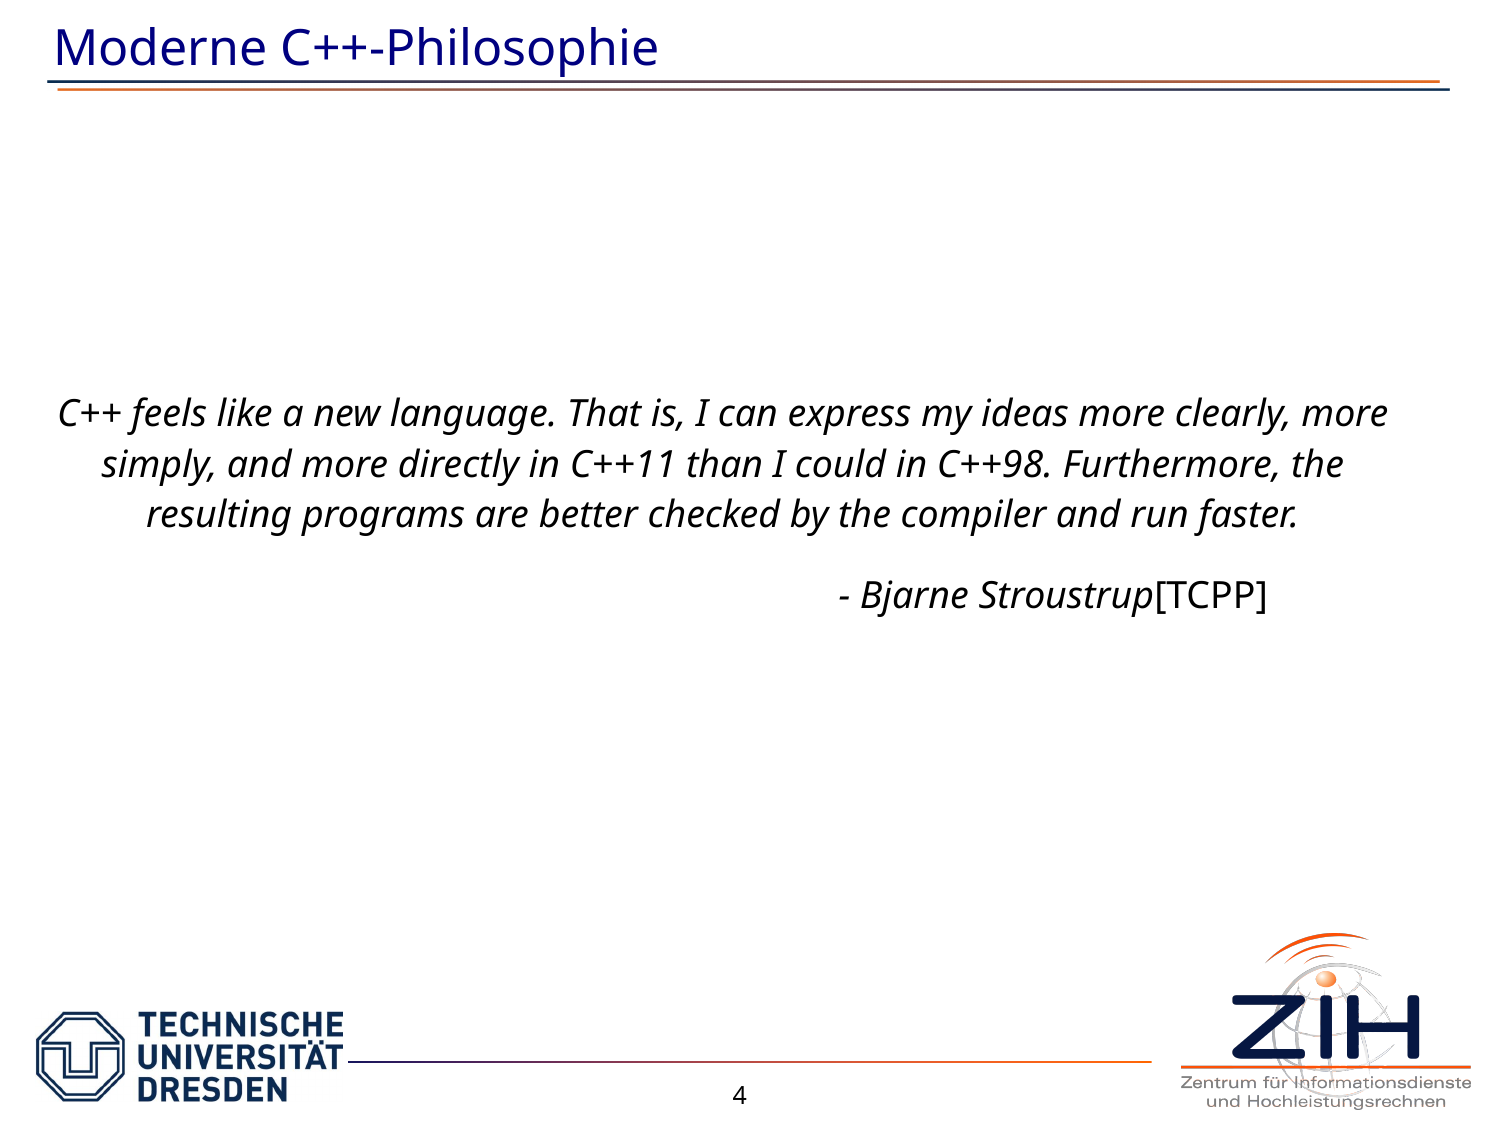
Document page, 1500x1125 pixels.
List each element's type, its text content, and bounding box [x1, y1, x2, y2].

picture [35, 1011, 343, 1102]
list C++ feels like a new language. That is, I can express my ideas more clearly, more simply, and more directly in C++11 than I could in C++98. Furthermore, the resulting programs are better checked by the compiler and run faster. - Bjarne Stroustrup[TCPP] [29, 118, 1418, 968]
title Moderne C++-Philosophie [53, 12, 1453, 81]
picture [47, 80, 1450, 91]
picture [1181, 933, 1471, 1110]
